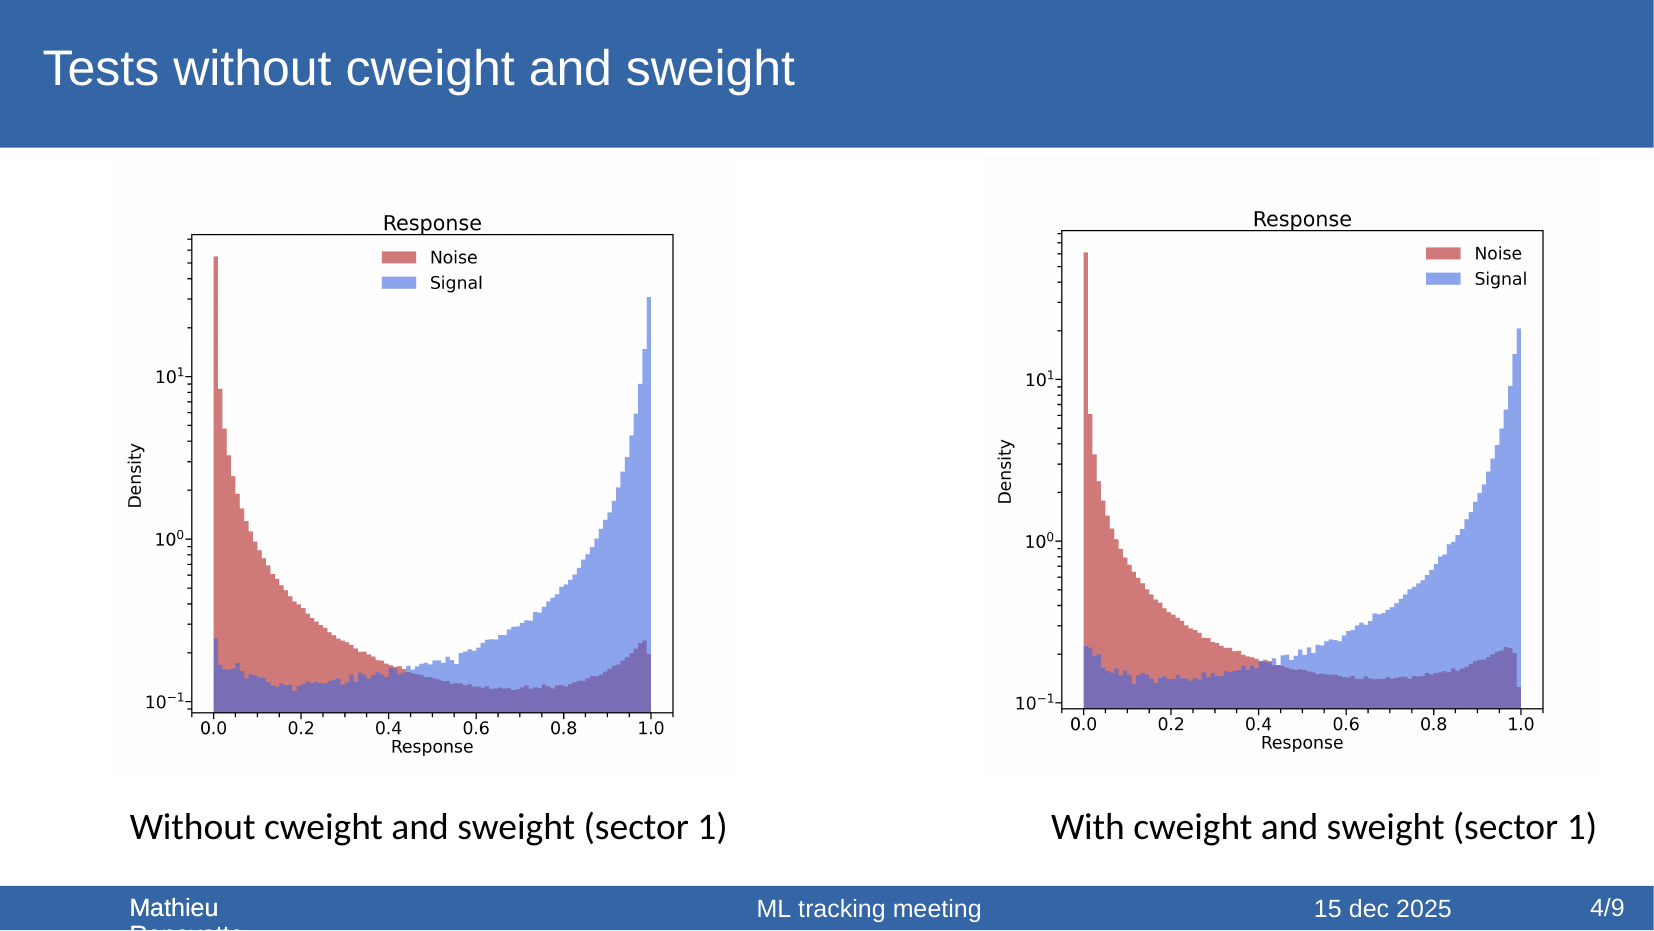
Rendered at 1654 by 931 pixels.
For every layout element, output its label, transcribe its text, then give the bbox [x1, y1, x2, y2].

text_box Tests without cweight and sweight [27, 32, 886, 106]
text_box [226, 885, 1654, 931]
text_box With cweight and sweight (sector 1) [1036, 794, 1640, 855]
text_box [0, 0, 1654, 148]
text_box ML tracking meeting [734, 887, 1010, 931]
picture [984, 156, 1605, 777]
text_box 15 dec 2025 [1299, 887, 1536, 931]
text_box 4/9 [1575, 885, 1654, 930]
text_box Without cweight and sweight (sector 1) [114, 794, 752, 855]
text_box [0, 885, 131, 931]
picture [114, 160, 735, 781]
text_box Mathieu Ronayette [114, 885, 355, 929]
